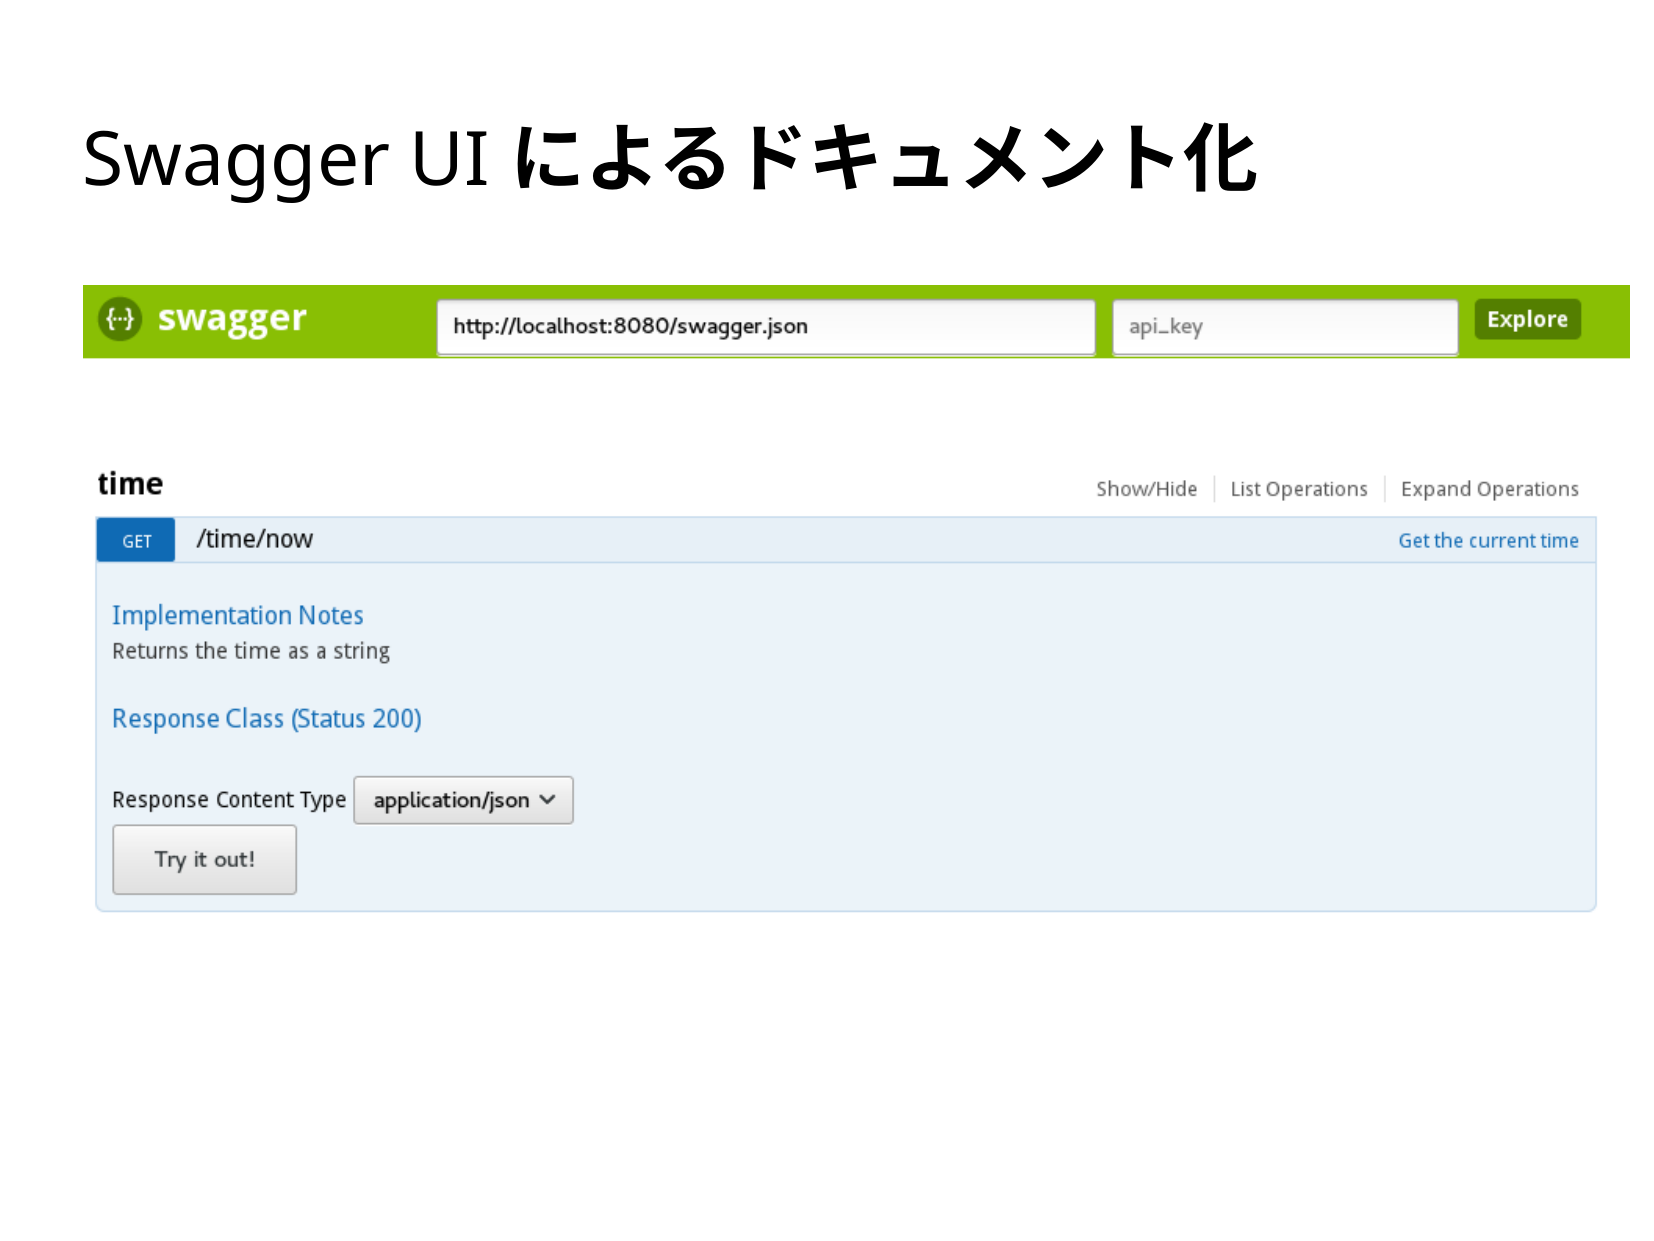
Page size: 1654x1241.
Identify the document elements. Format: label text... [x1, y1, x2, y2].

picture [83, 285, 1630, 939]
title Swagger UIによるドキュメント化 [82, 49, 1571, 257]
